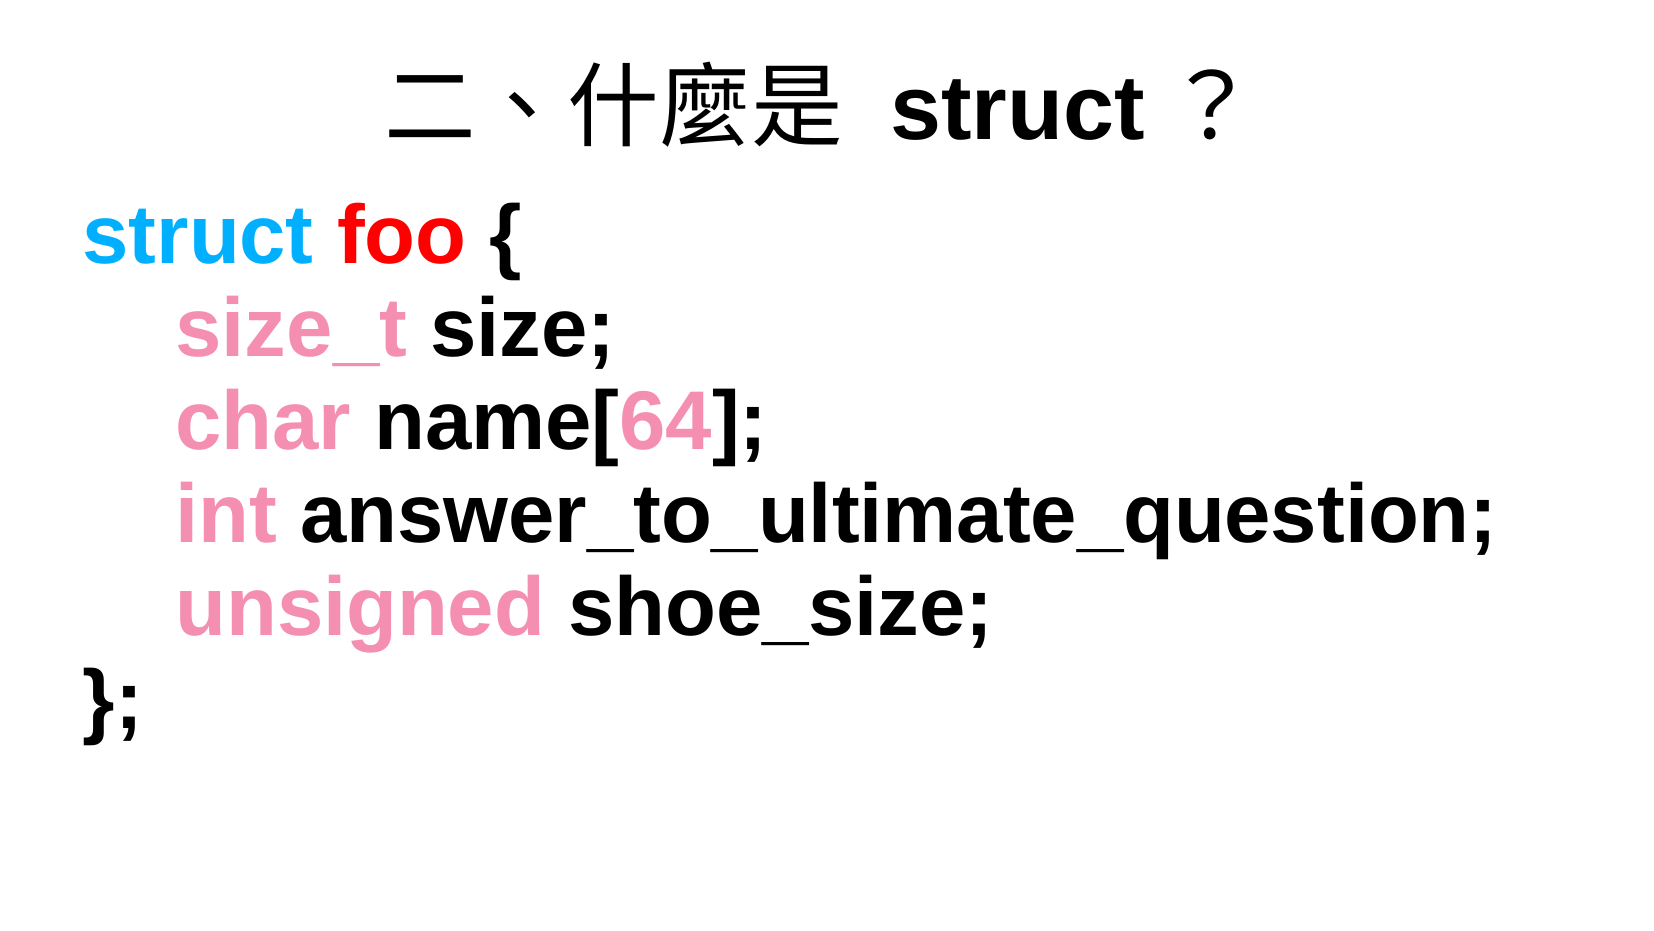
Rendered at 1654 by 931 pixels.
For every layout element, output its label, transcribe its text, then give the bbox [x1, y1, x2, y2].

subtitle struct foo { size_t size; char name[64]; int answer_to_ultimate_question; unsigned shoe_size; }; [82, 177, 1571, 757]
title 二、什麼是 struct？ [76, 21, 1565, 178]
